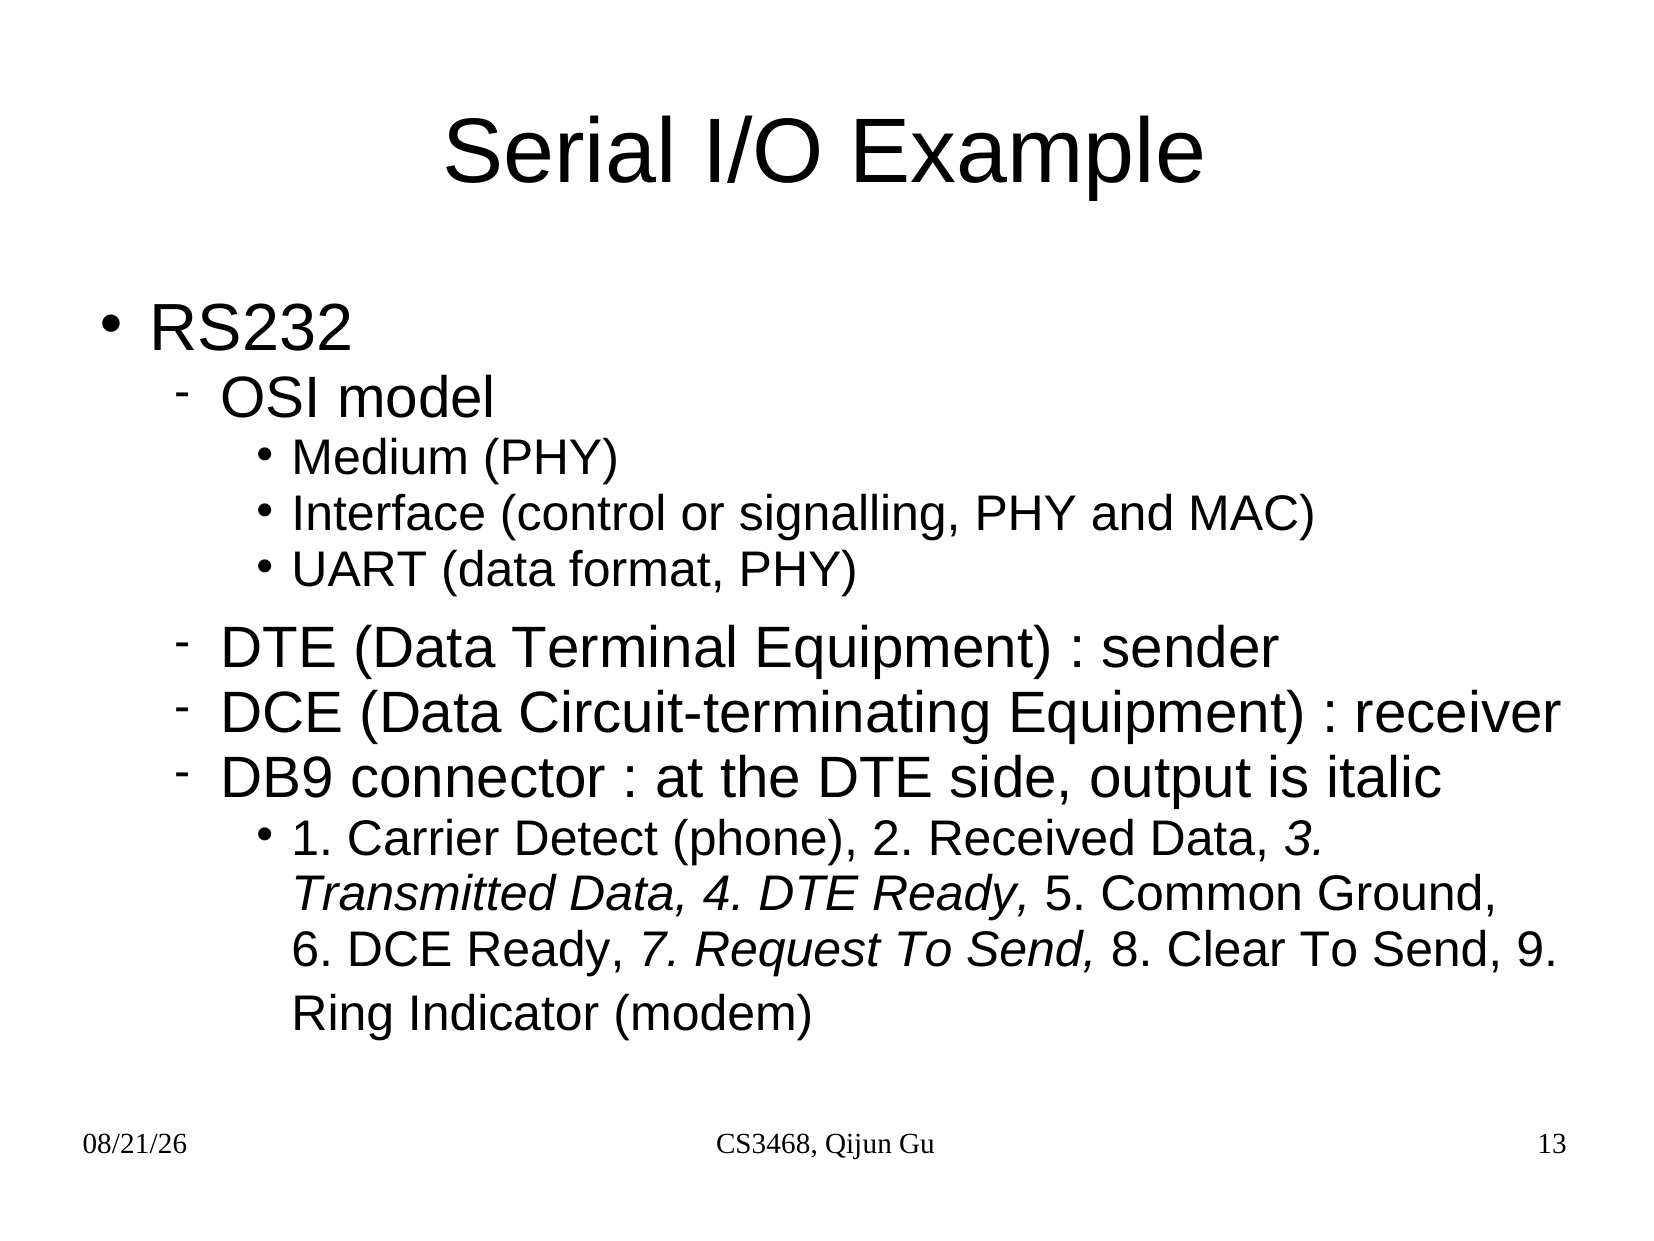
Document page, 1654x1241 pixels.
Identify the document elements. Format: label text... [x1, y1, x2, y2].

list RS232 OSI model Medium (PHY) Interface (control or signalling, PHY and MAC) UART (data format, PHY) DTE (Data Terminal Equipment) : sender DCE (Data Circuit-terminating Equipment) : receiver DB9 connector : at the DTE side, output is italic 1. Carrier Detect (phone), 2. Received Data, 3. Transmitted Data, 4. DTE Ready, 5. Common Ground, 6. DCE Ready, 7. Request To Send, 8. Clear To Send, 9. Ring Indicator (modem)‏ [82, 290, 1568, 1091]
title Serial I/O Example [82, 56, 1568, 246]
